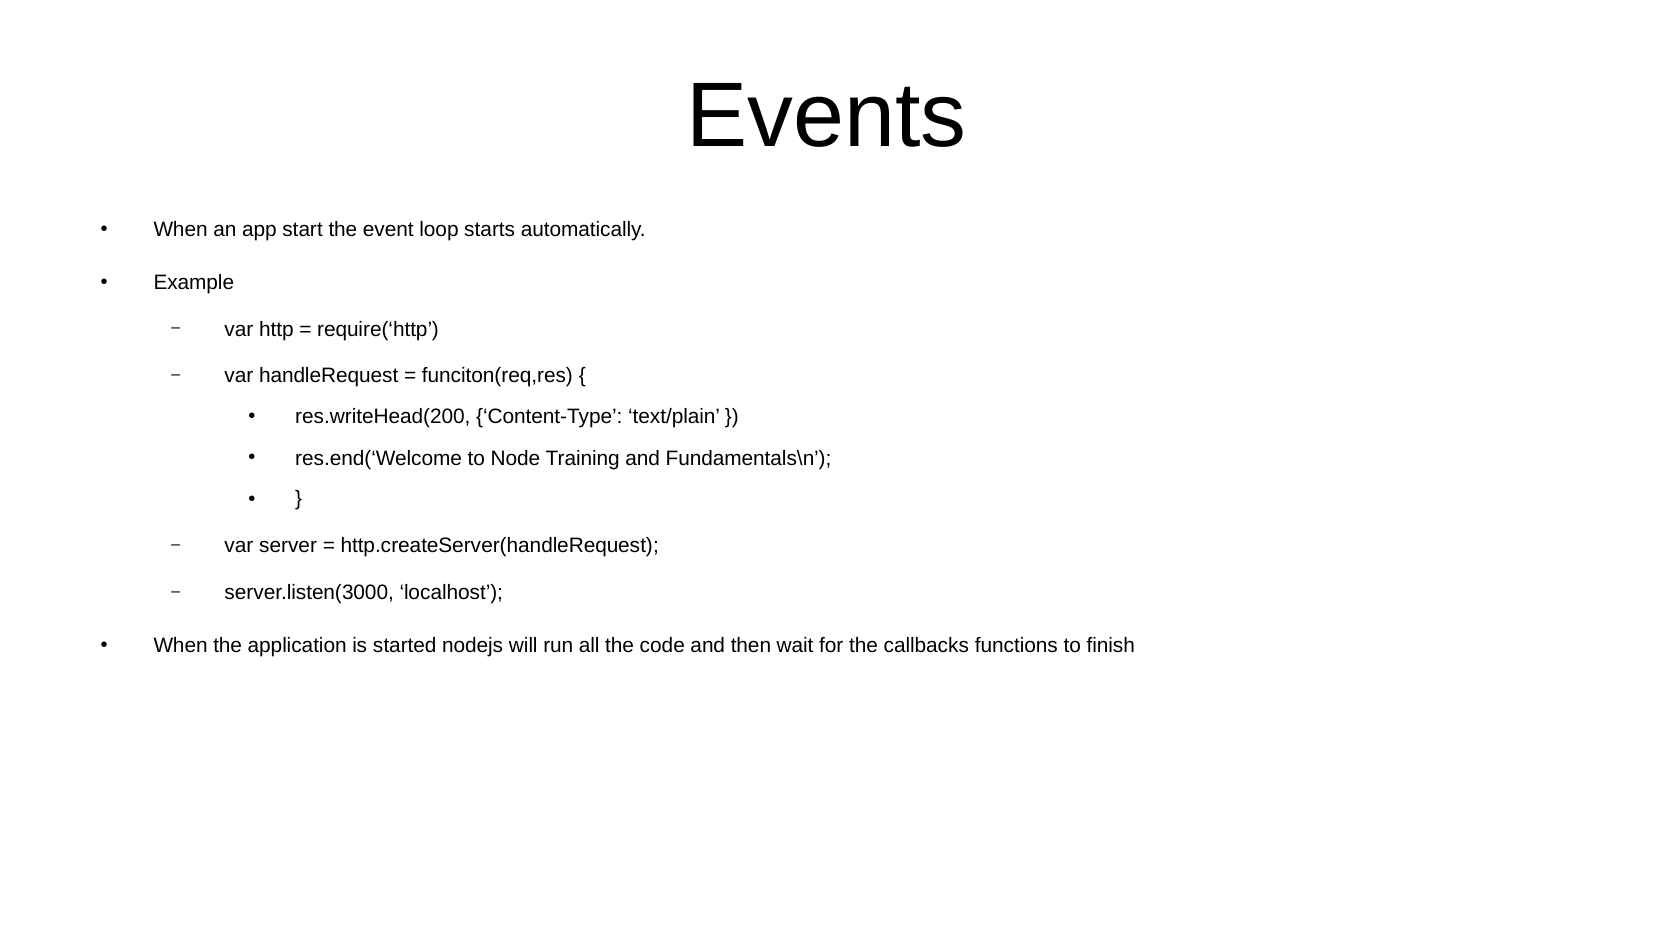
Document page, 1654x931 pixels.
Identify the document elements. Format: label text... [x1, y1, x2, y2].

title Events [82, 37, 1571, 193]
list When an app start the event loop starts automatically. Example var http = require(‘http’) var handleRequest = funciton(req,res) { res.writeHead(200, {‘Content-Type’: ‘text/plain’ }) res.end(‘Welcome to Node Training and Fundamentals\n’); } var server = http.createServer(handleRequest); server.listen(3000, ‘localhost’); When the application is started nodejs will run all the code and then wait for the callbacks functions to finish [82, 217, 1621, 901]
